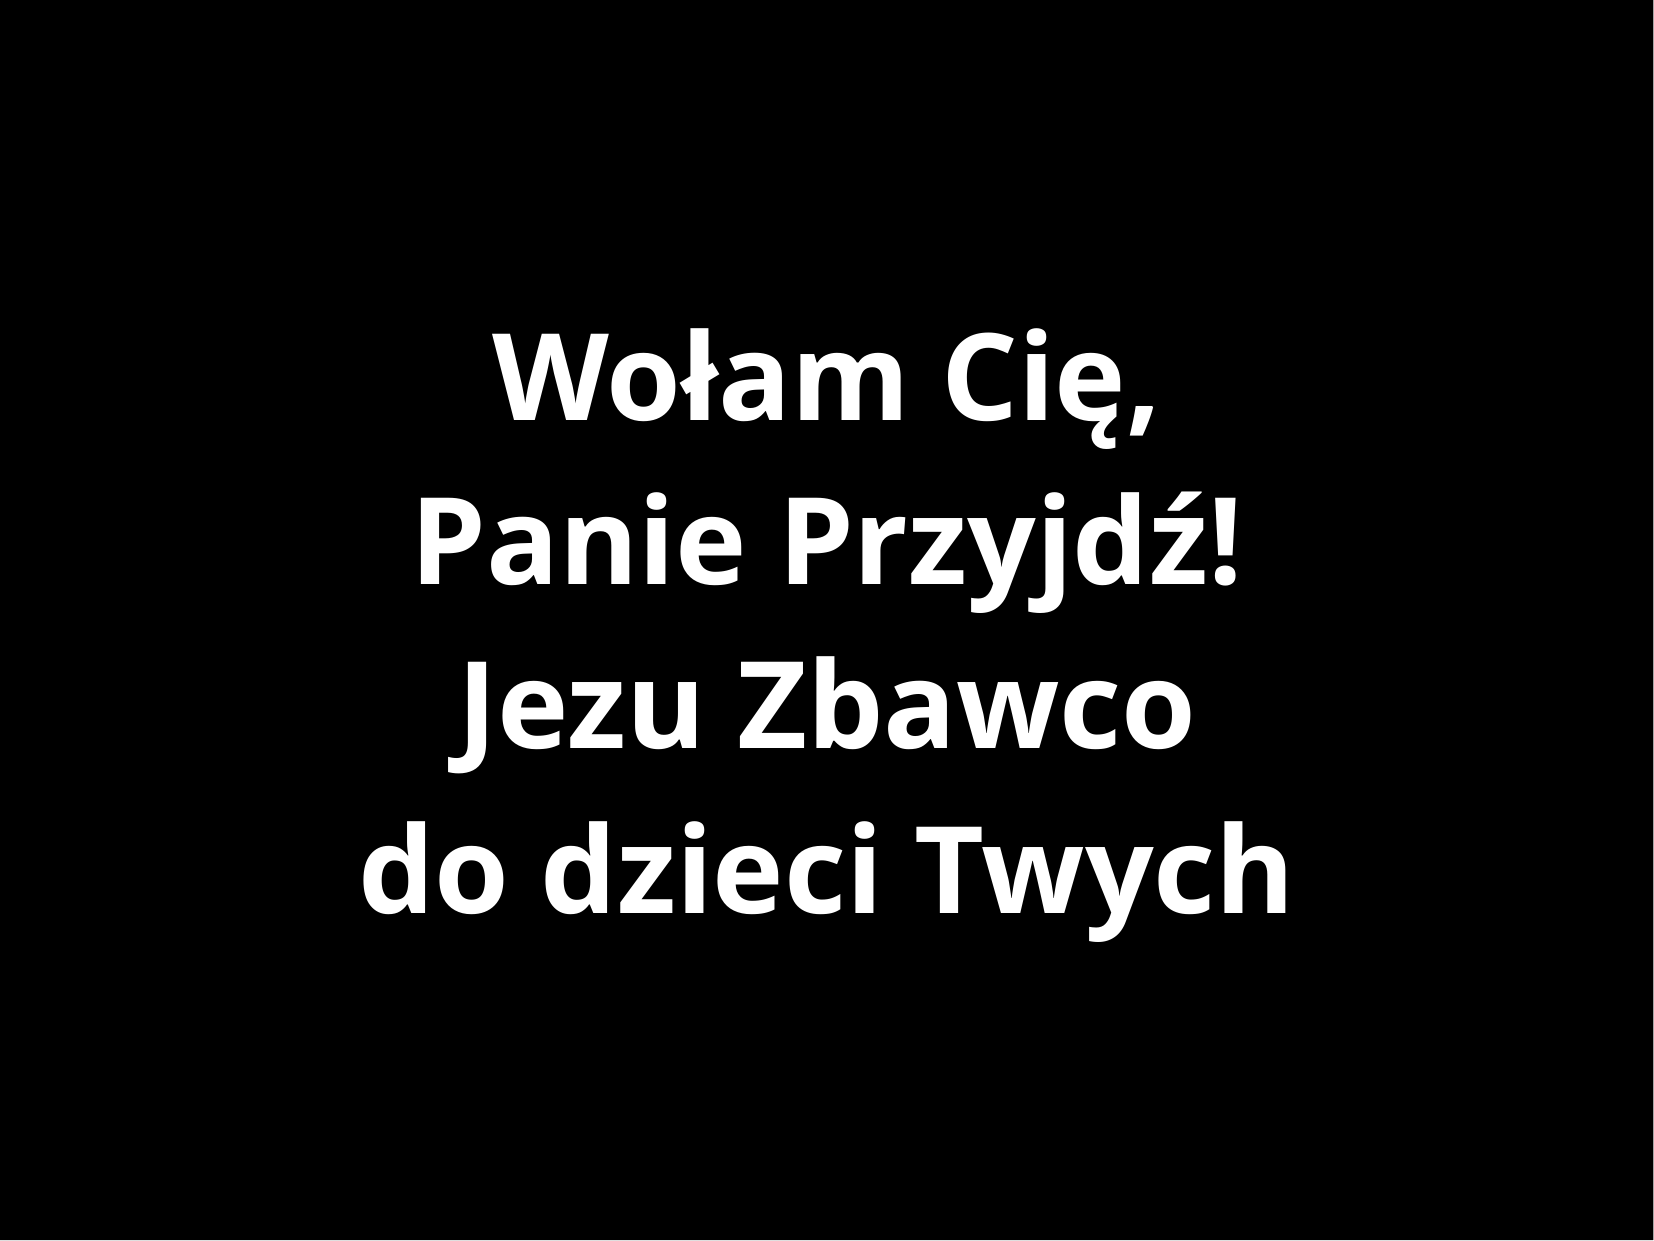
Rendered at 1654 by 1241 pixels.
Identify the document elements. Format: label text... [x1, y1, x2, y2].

title Wołam Cię, Panie Przyjdź! Jezu Zbawco do dzieci Twych [0, 0, 1654, 1241]
